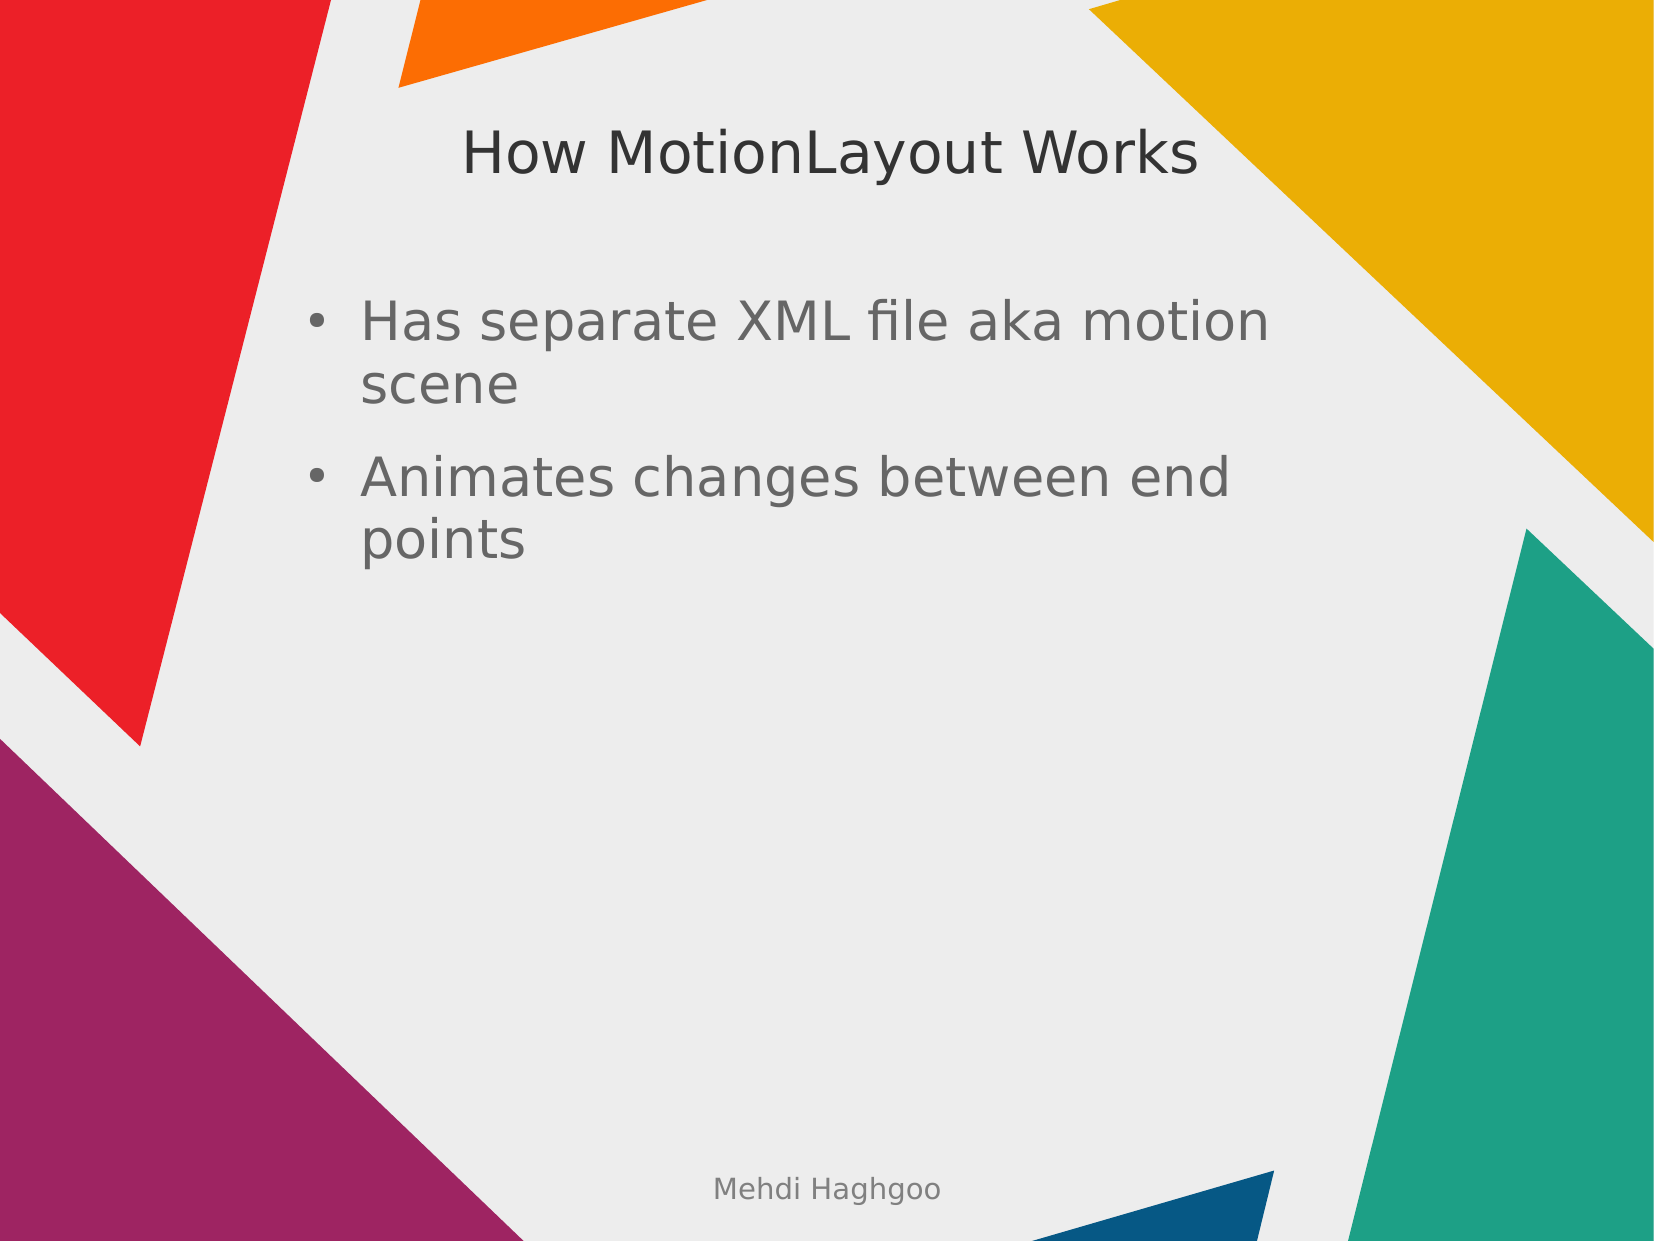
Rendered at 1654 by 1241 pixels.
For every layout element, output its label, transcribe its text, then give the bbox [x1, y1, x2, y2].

title How MotionLayout Works [289, 49, 1372, 257]
list Has separate XML file aka motion scene Animates changes between end points [289, 290, 1372, 1090]
